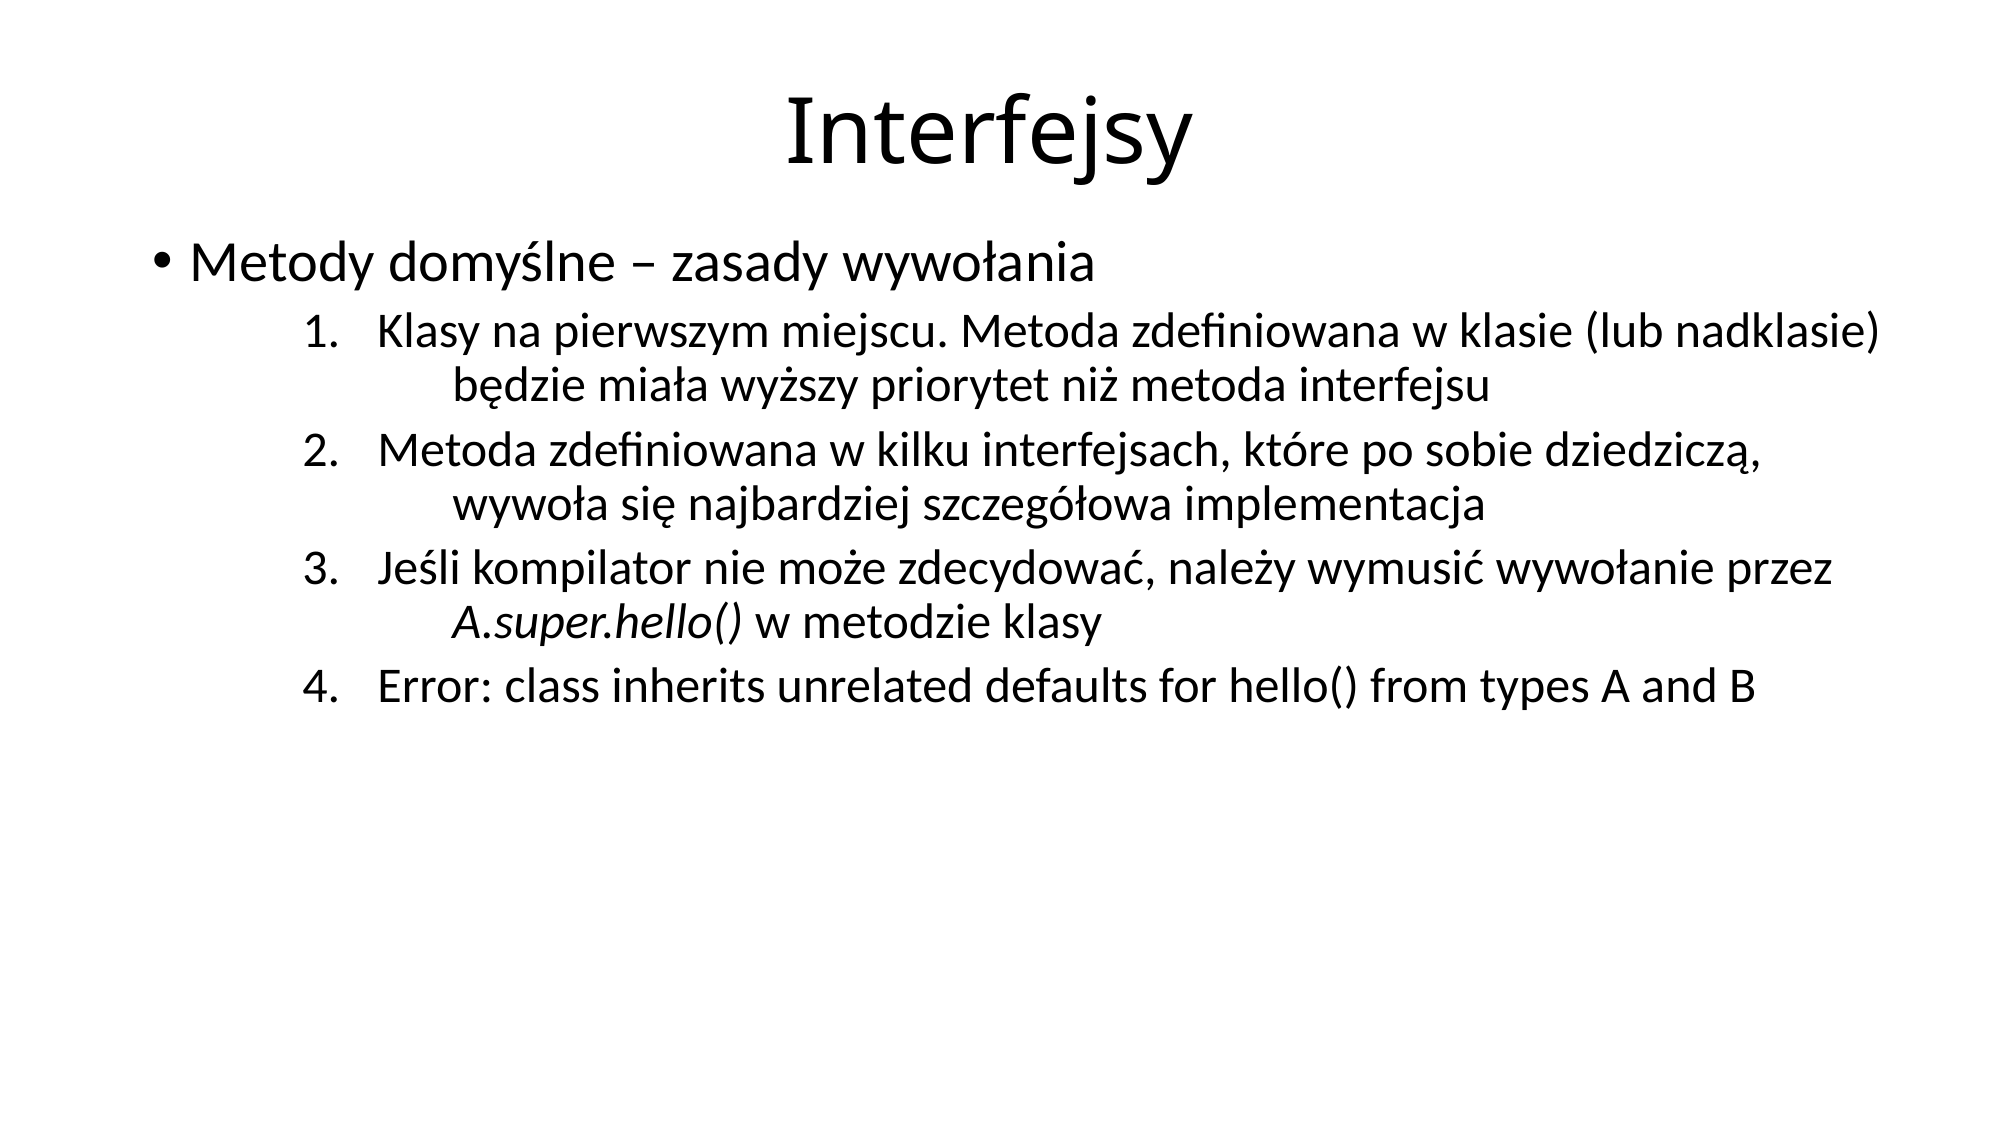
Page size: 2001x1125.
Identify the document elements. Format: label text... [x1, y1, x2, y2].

title Interfejsy [137, 59, 1843, 208]
list Metody domyślne – zasady wywołania Klasy na pierwszym miejscu. Metoda zdefiniowana w klasie (lub nadklasie) będzie miała wyższy priorytet niż metoda interfejsu Metoda zdefiniowana w kilku interfejsach, które po sobie dziedziczą, wywoła się najbardziej szczegółowa implementacja Jeśli kompilator nie może zdecydować, należy wymusić wywołanie przez A.super.hello() w metodzie klasy Error: class inherits unrelated defaults for hello() from types A and B [137, 223, 1921, 1076]
